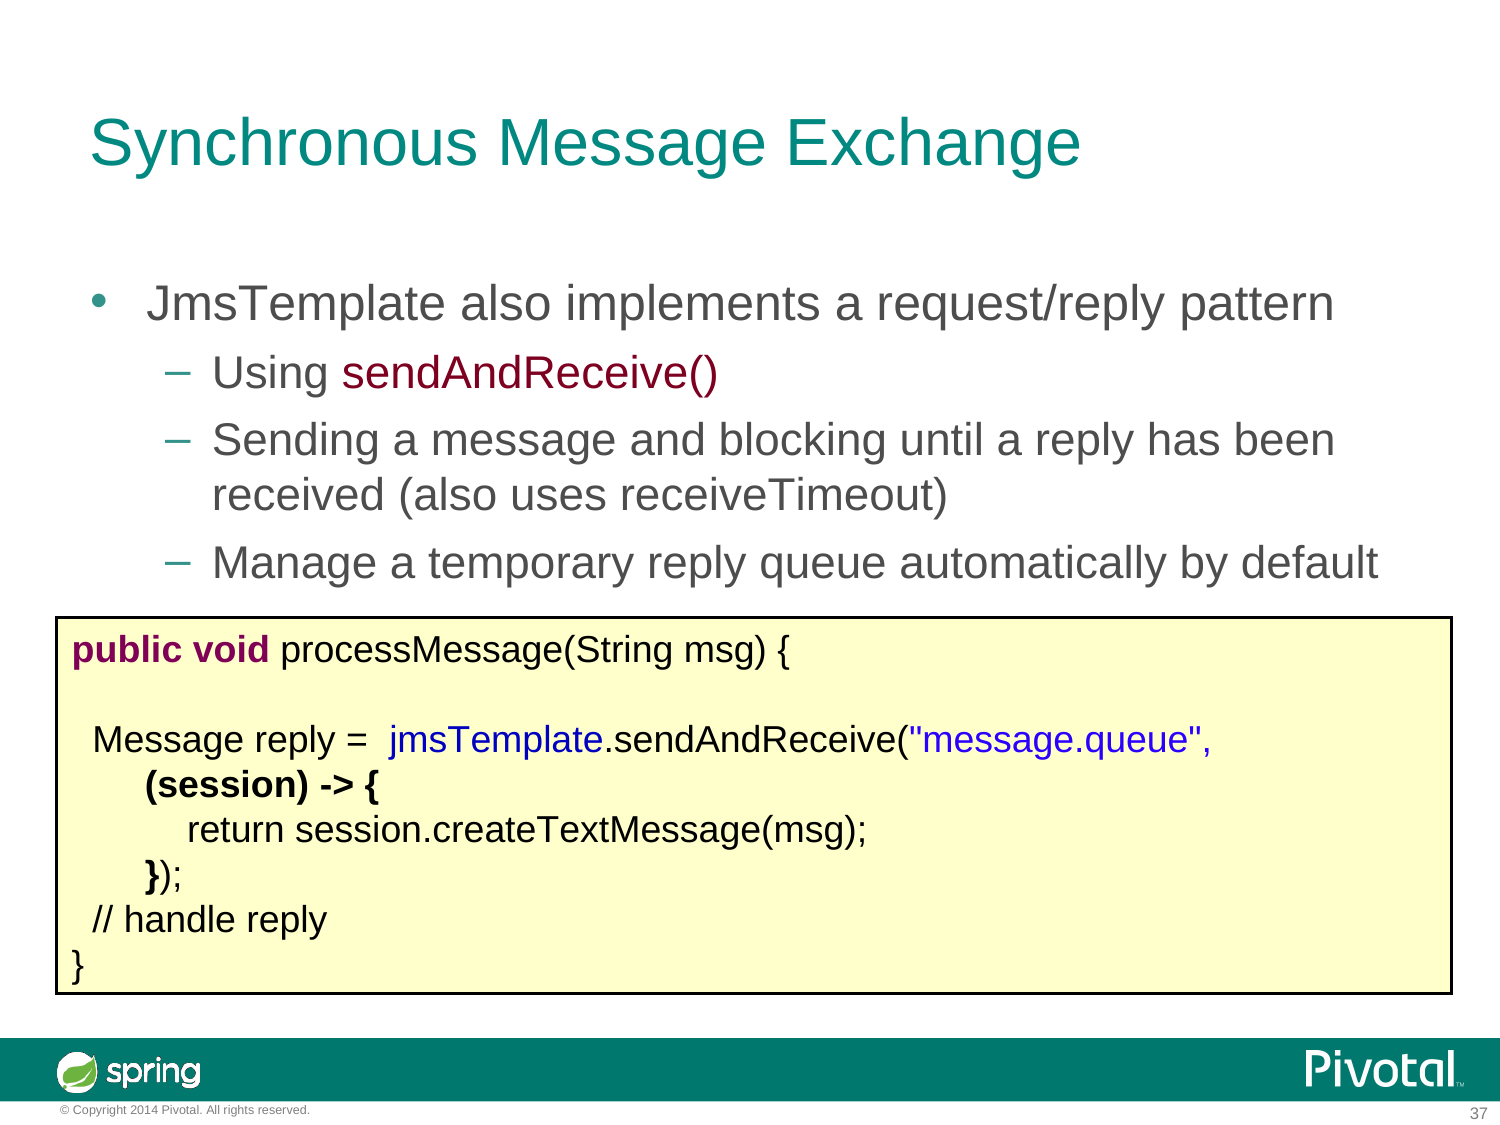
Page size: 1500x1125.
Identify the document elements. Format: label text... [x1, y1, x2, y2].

picture [32, 1041, 210, 1103]
picture [1306, 1050, 1464, 1087]
text_box public void processMessage(String msg) { Message reply = jmsTemplate.sendAndReceive("message.queue", (session) -> { return session.createTextMessage(msg); }); // handle reply } [56, 617, 1452, 994]
list JmsTemplate also implements a request/reply pattern Using sendAndReceive() Sending a message and blocking until a reply has been received (also uses receiveTimeout) Manage a temporary reply queue automatically by default [75, 262, 1426, 617]
title Synchronous Message Exchange [75, 44, 1426, 233]
